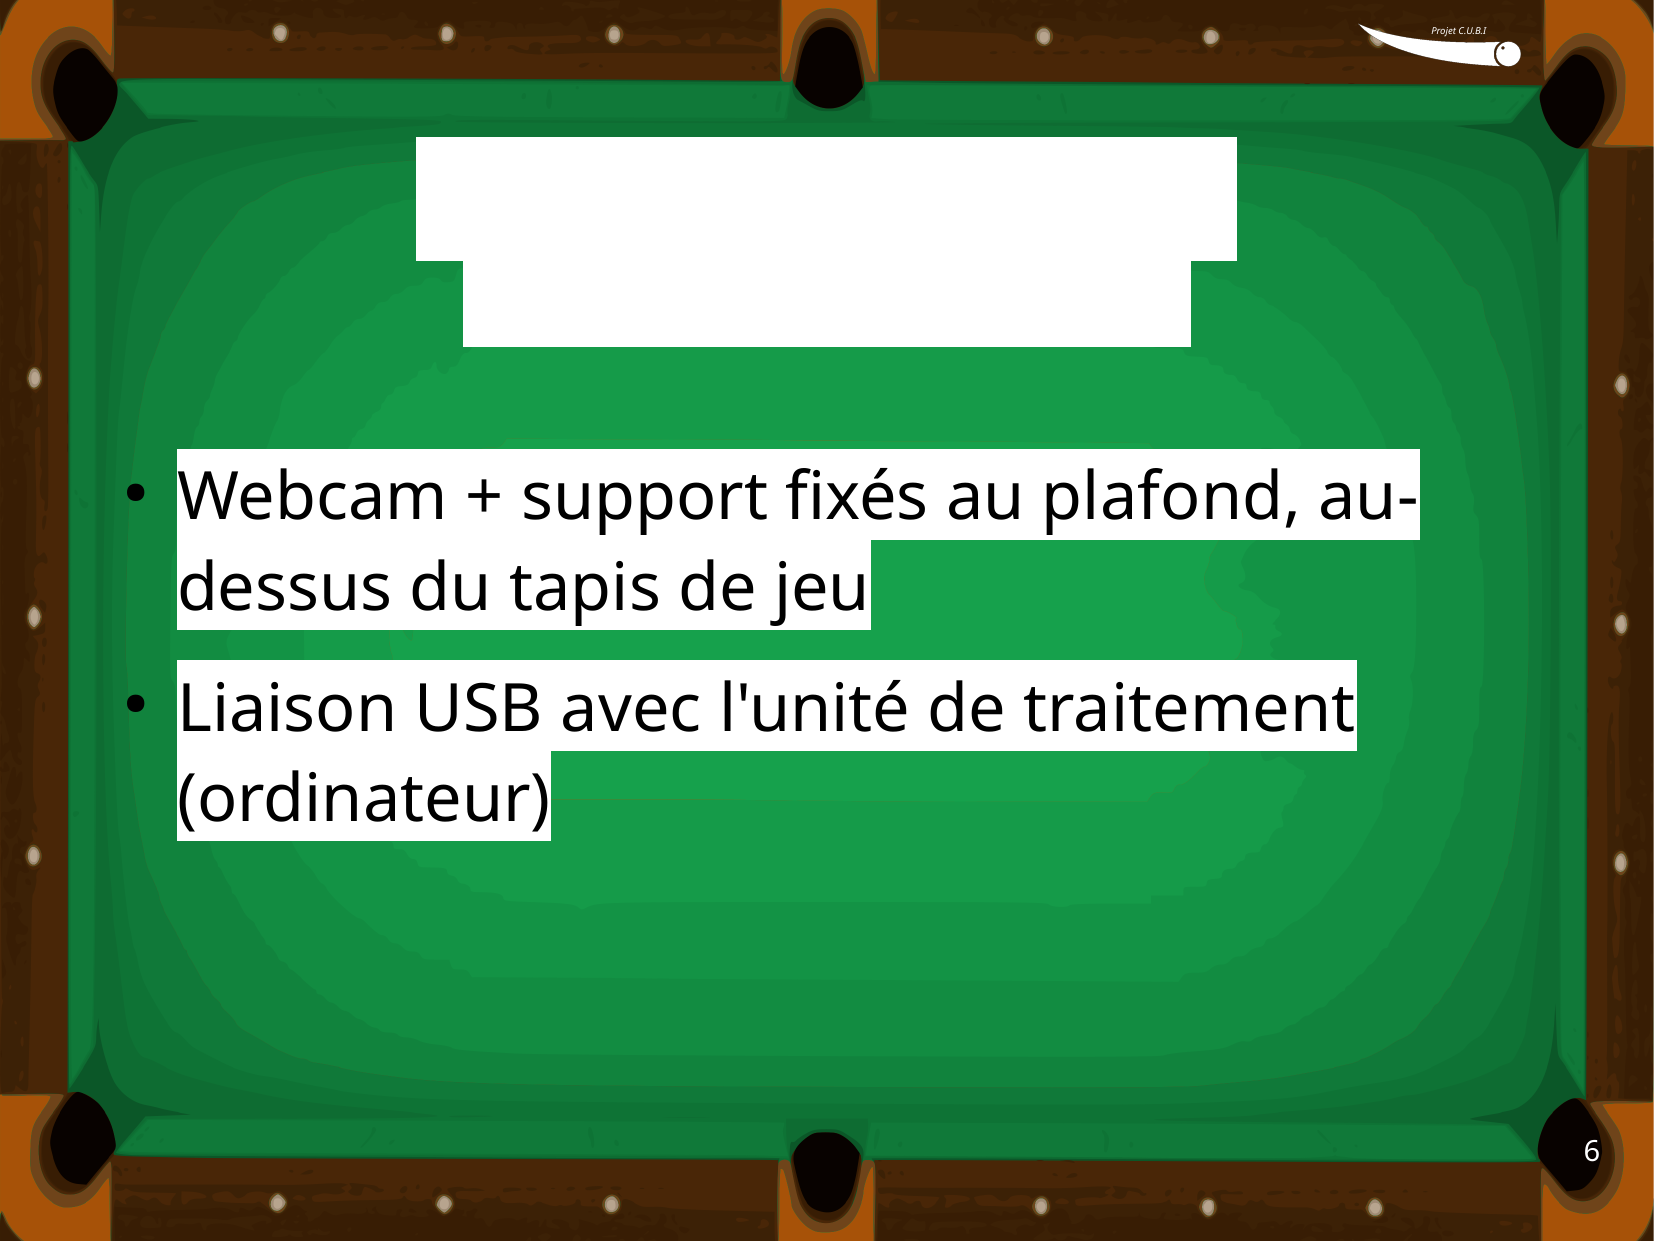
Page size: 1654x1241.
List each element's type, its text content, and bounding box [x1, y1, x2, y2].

title Cahier des charges FP1 :Capturer une image [106, 138, 1548, 346]
picture [0, 0, 1654, 1241]
list Webcam + support fixés au plafond, au-dessus du tapis de jeu Liaison USB avec l'unité de traitement (ordinateur) [106, 448, 1548, 1045]
